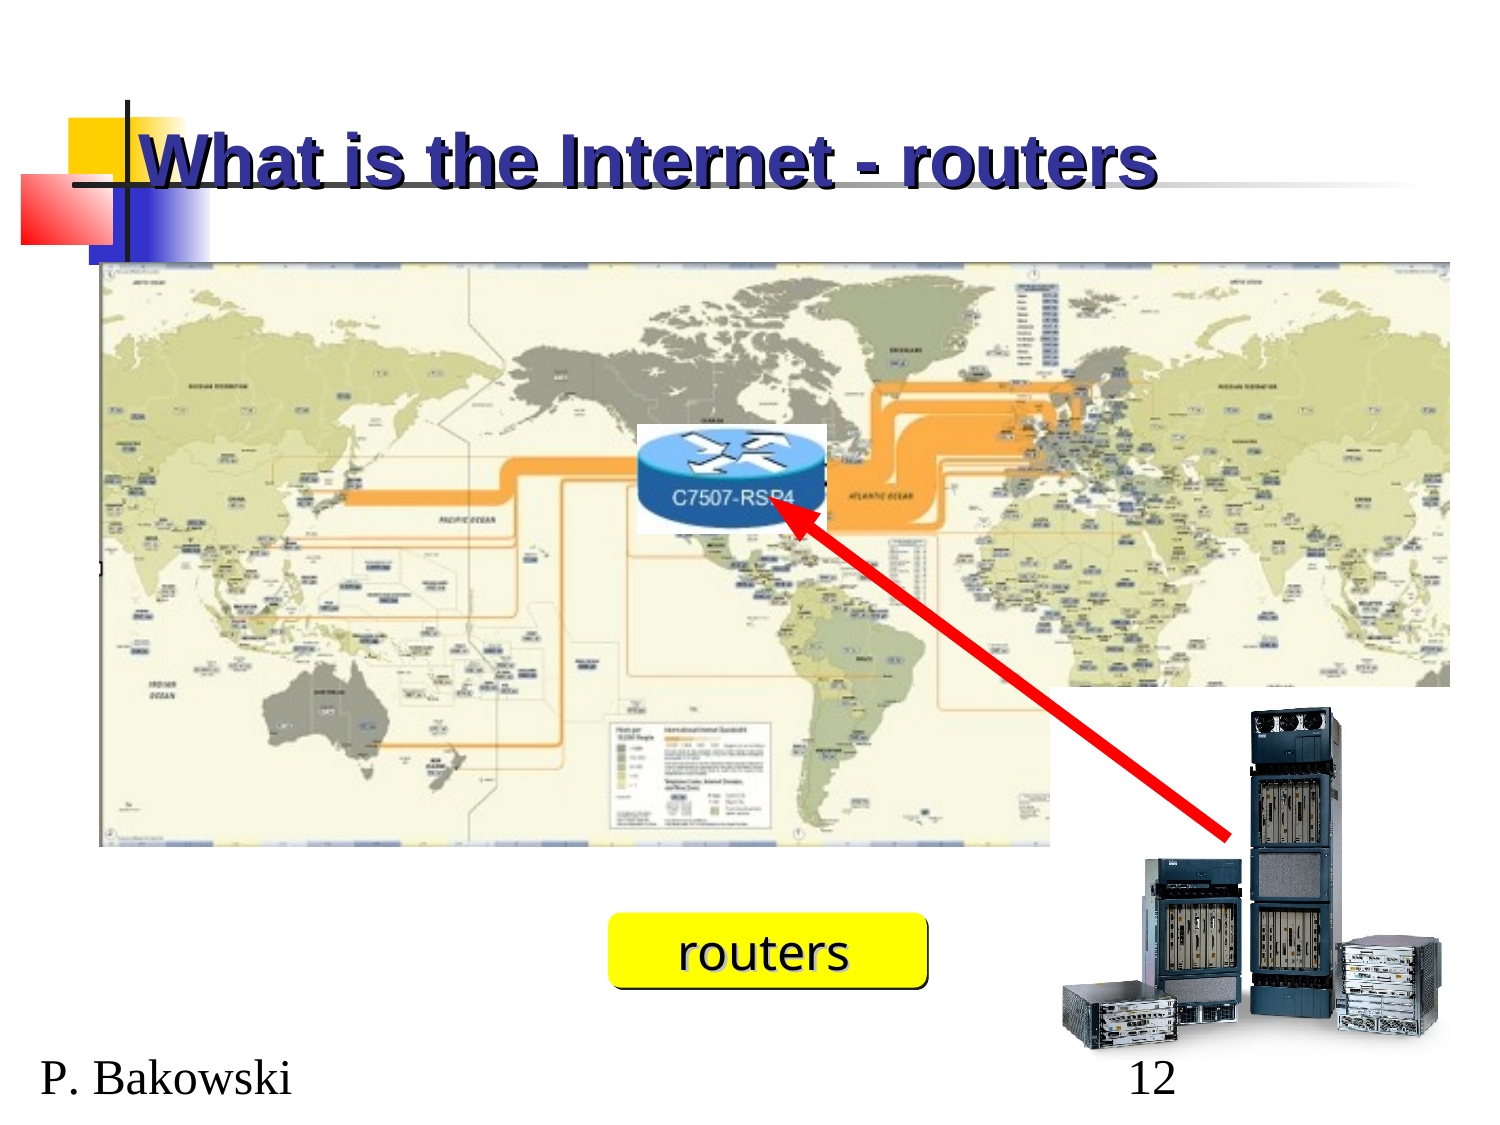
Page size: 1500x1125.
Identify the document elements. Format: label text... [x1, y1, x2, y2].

text_box [608, 912, 662, 988]
title What is the Internet - routers [123, 103, 1425, 262]
picture [99, 262, 1450, 1060]
text_box routers [662, 912, 945, 988]
